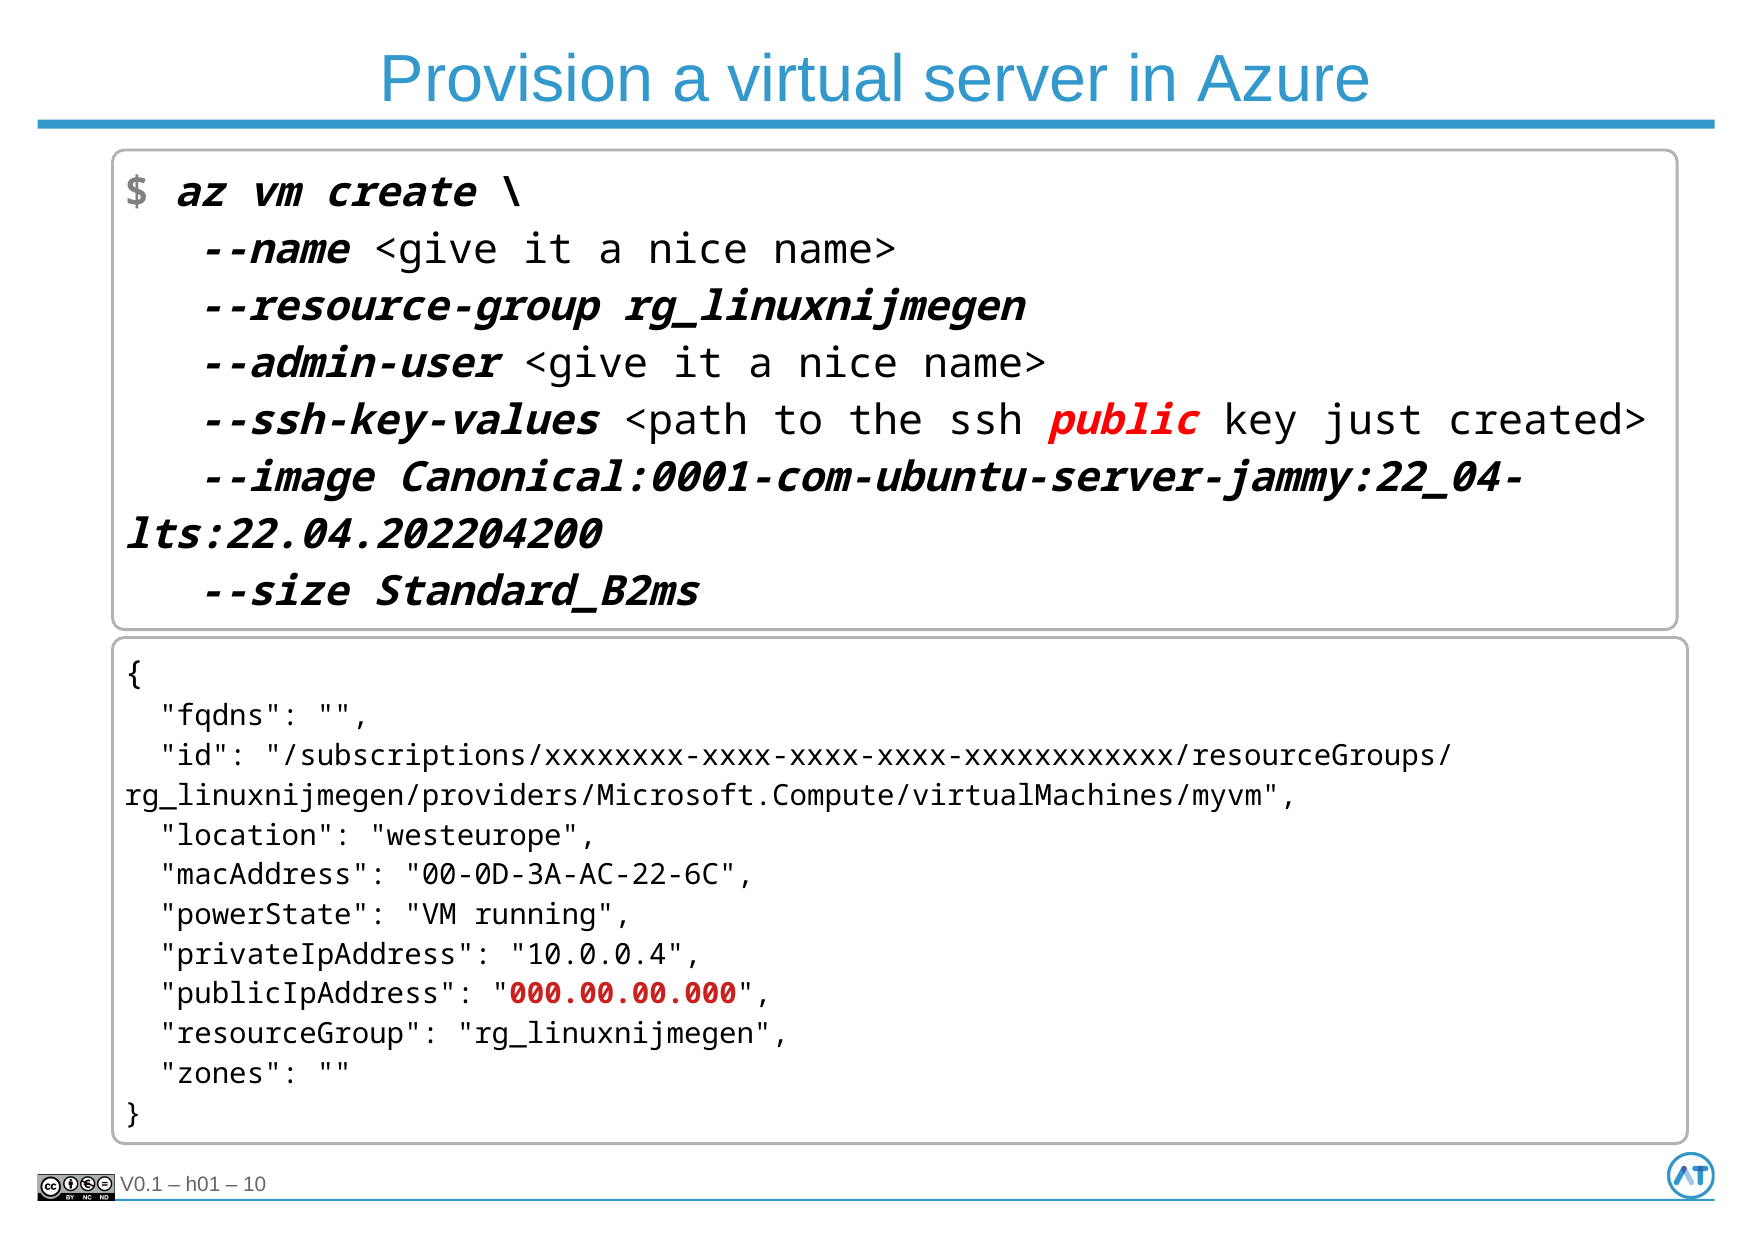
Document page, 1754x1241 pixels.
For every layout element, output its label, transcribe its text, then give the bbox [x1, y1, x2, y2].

picture [37, 1174, 115, 1201]
text_box { "fqdns": "", "id": "/subscriptions/xxxxxxxx-xxxx-xxxx-xxxx-xxxxxxxxxxxx/resourceGroups/rg_linuxnijmegen/providers/Microsoft.Compute/virtualMachines/myvm", "location": "westeurope", "macAddress": "00-0D-3A-AC-22-6C", "powerState": "VM running", "privateIpAddress": "10.0.0.4", "publicIpAddress": "000.00.00.000", "resourceGroup": "rg_linuxnijmegen", "zones": "" } [112, 637, 1688, 1144]
picture [1667, 1152, 1715, 1199]
title Provision a virtual server in Azure [37, 37, 1715, 120]
text_box $ az vm create \ --name <give it a nice name> --resource-group rg_linuxnijmegen --admin-user <give it a nice name> --ssh-key-values <path to the ssh public key just created> --image Canonical:0001-com-ubuntu-server-jammy:22_04-lts:22.04.202204200 --size Standard_B2ms [112, 150, 1678, 630]
